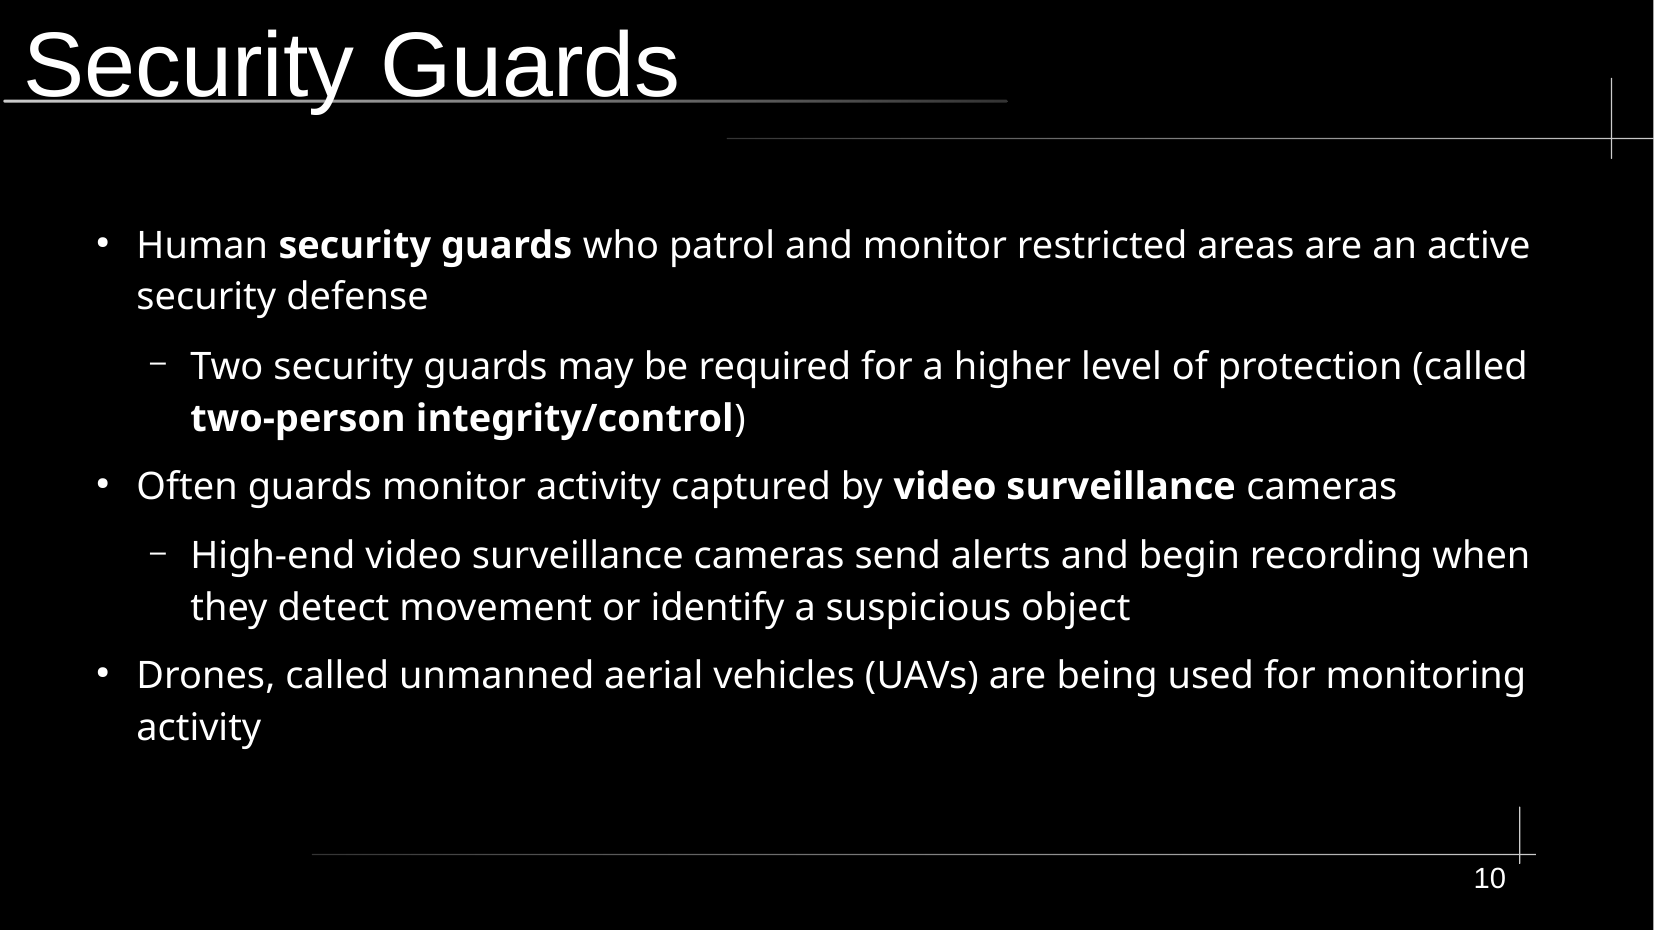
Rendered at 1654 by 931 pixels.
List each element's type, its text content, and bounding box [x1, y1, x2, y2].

list Human security guards who patrol and monitor restricted areas are an active security defense Two security guards may be required for a higher level of protection (called two-person integrity/control) Often guards monitor activity captured by video surveillance cameras High-end video surveillance cameras send alerts and begin recording when they detect movement or identify a suspicious object Drones, called unmanned aerial vehicles (UAVs) are being used for monitoring activity [82, 217, 1571, 758]
title Security Guards [23, 11, 1589, 119]
